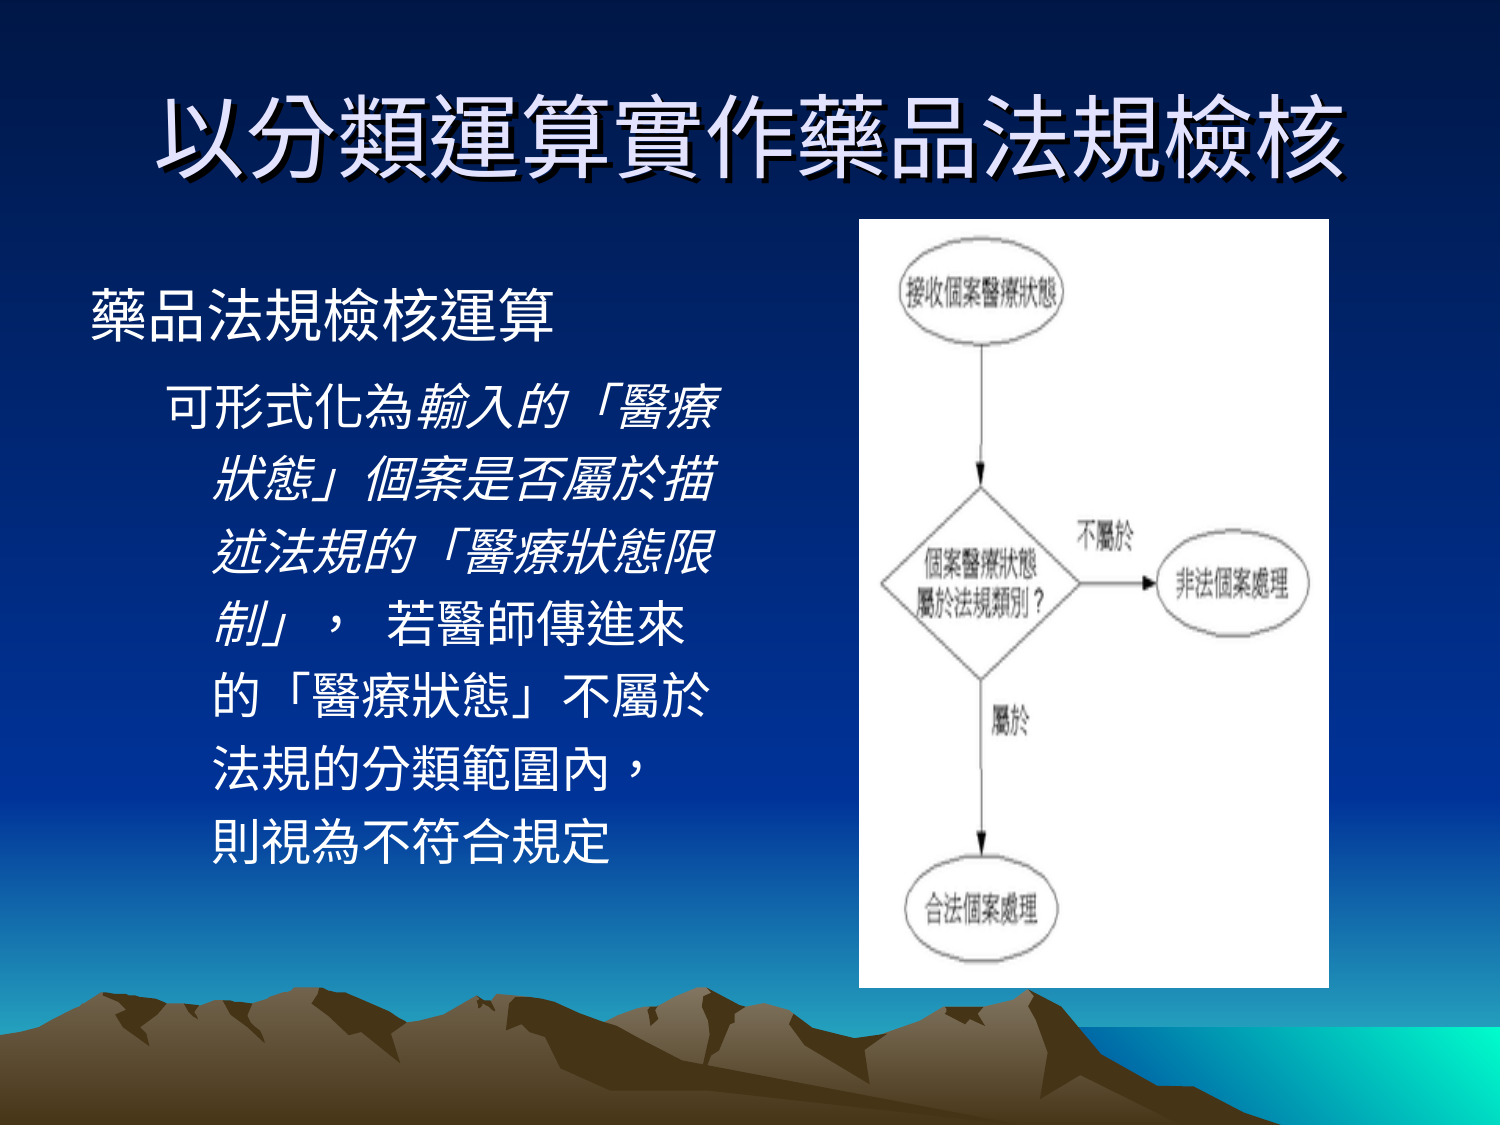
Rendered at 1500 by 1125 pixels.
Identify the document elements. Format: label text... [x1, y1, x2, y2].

title 以分類運算實作藥品法規檢核 [75, 37, 1426, 225]
picture [859, 219, 1329, 988]
list 藥品法規檢核運算 可形式化為輸入的「醫療狀態」個案是否屬於描述法規的「醫療狀態限制」， 若醫師傳進來的「醫療狀態」不屬於法規的分類範圍內， 則視為不符合規定 [75, 262, 738, 1001]
